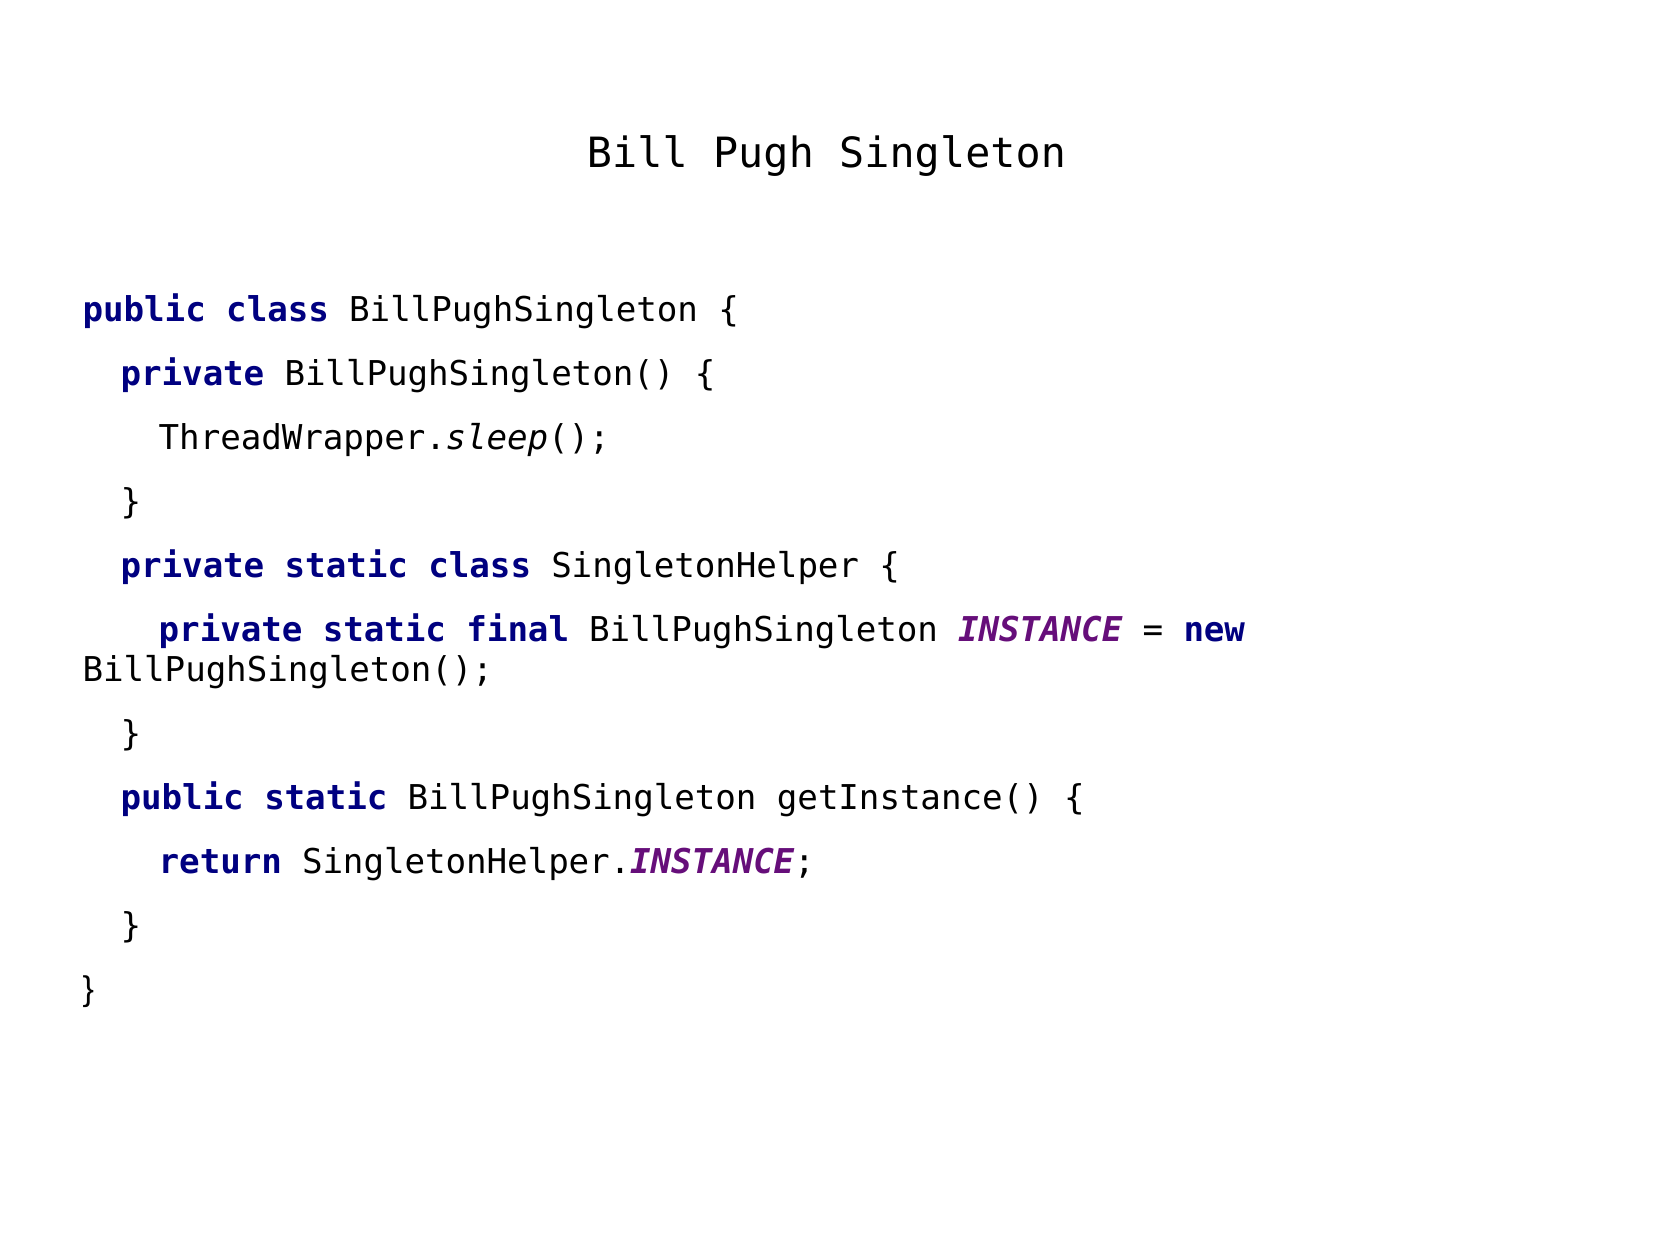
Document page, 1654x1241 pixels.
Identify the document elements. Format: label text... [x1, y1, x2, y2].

title Bill Pugh Singleton [82, 49, 1571, 257]
list public class BillPughSingleton { private BillPughSingleton() { ThreadWrapper.sleep(); } private static class SingletonHelper { private static final BillPughSingleton INSTANCE = new BillPughSingleton(); } public static BillPughSingleton getInstance() { return SingletonHelper.INSTANCE; } } [82, 290, 1571, 1010]
